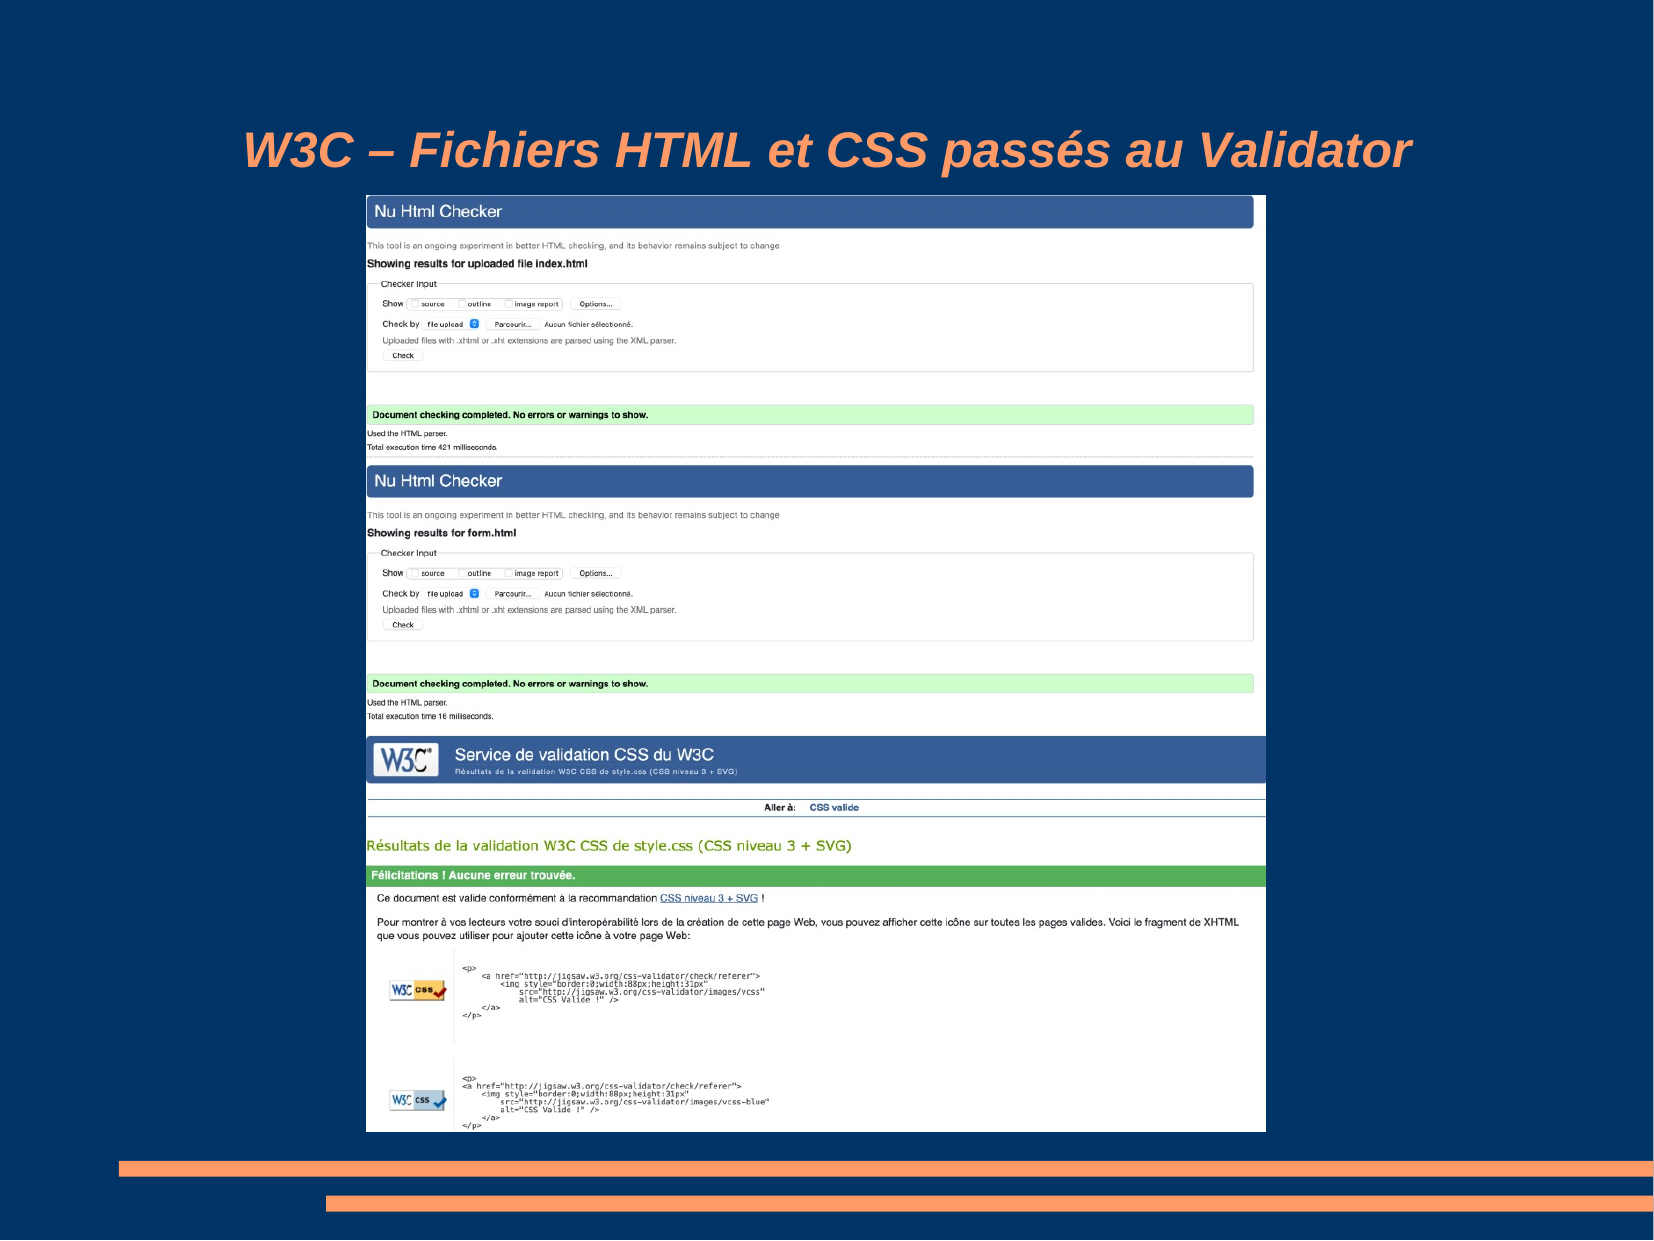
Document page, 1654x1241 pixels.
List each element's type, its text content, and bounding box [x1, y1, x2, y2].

picture [366, 195, 1266, 1132]
title W3C – Fichiers HTML et CSS passés au Validator [121, 46, 1534, 254]
